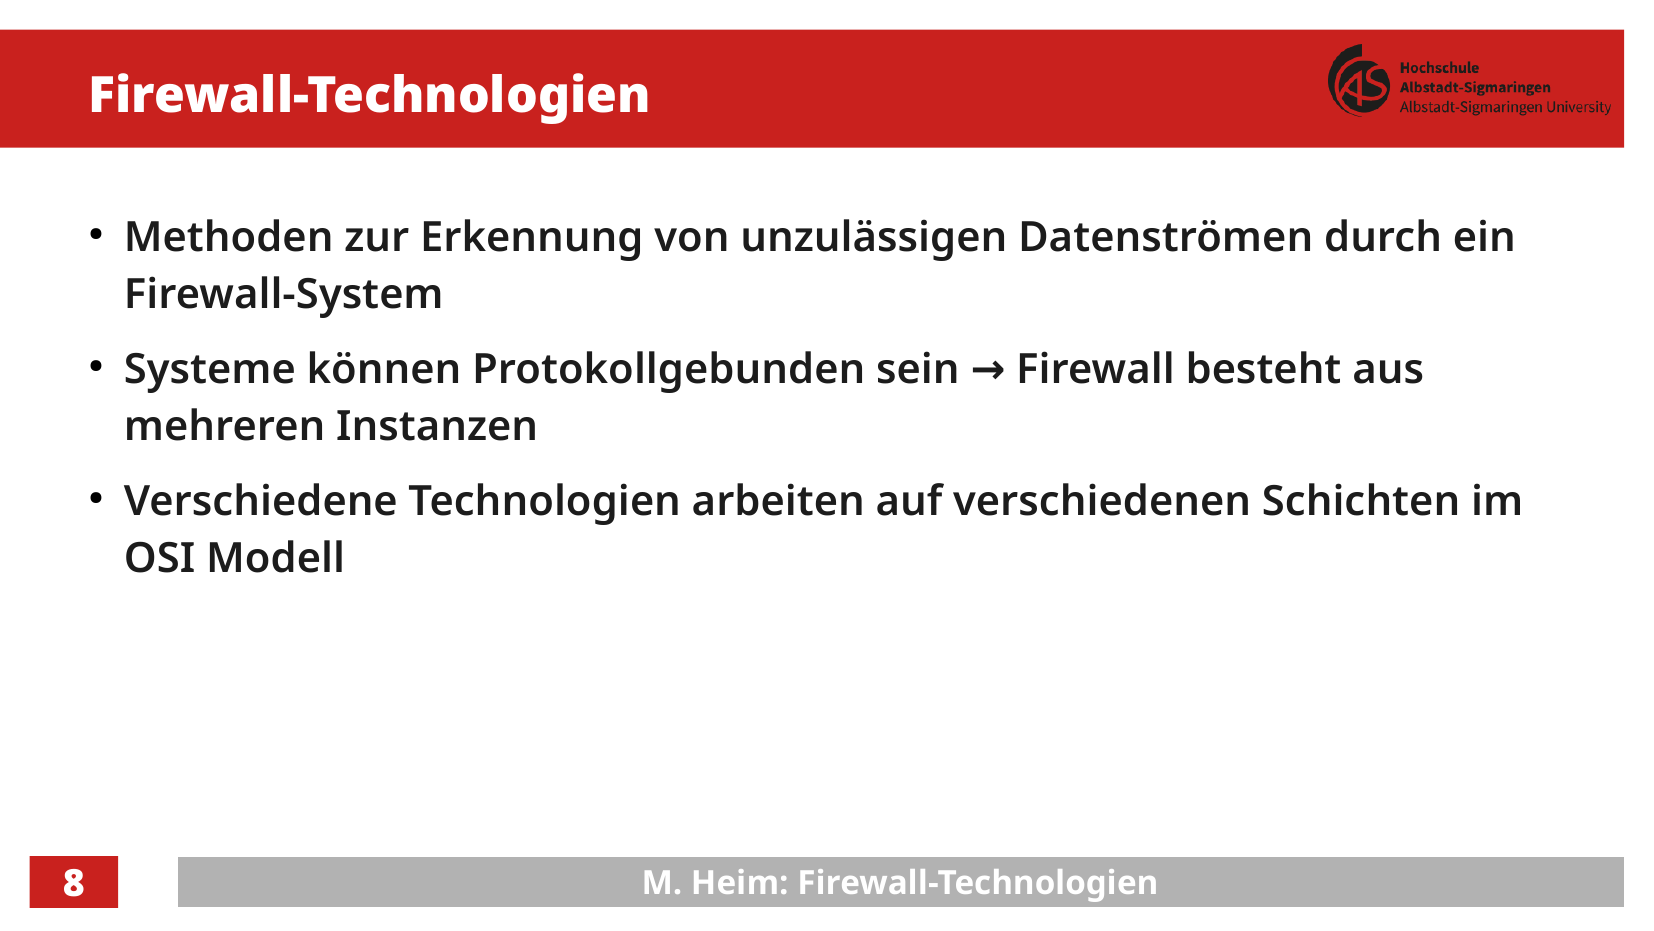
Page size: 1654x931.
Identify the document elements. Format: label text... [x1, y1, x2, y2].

picture [1328, 0, 1611, 162]
title Firewall-Technologien [88, 53, 1359, 128]
list Methoden zur Erkennung von unzulässigen Datenströmen durch ein Firewall-System Systeme können Protokollgebunden sein → Firewall besteht aus mehreren Instanzen Verschiedene Technologien arbeiten auf verschiedenen Schichten im OSI Modell [88, 206, 1565, 798]
